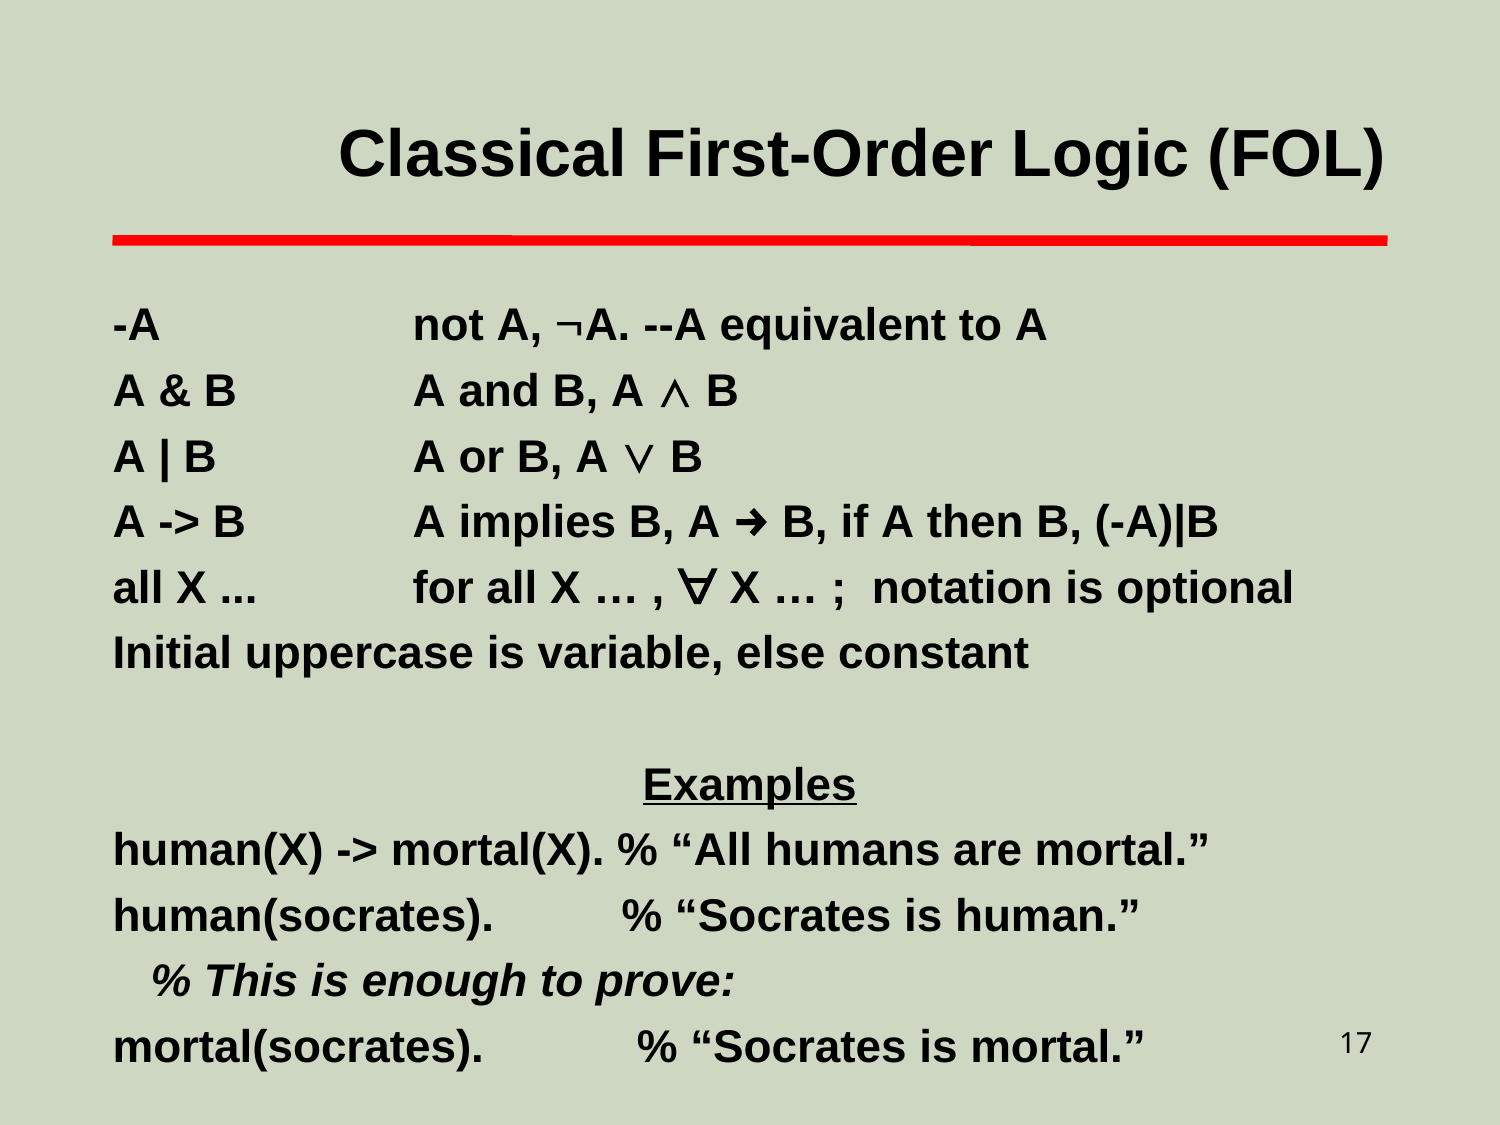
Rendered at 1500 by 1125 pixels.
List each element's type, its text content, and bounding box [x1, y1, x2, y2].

list -A not A, ¬A. --A equivalent to A A & B A and B, A ∧ B A | B A or B, A ∨ B A -> B A implies B, A → B, if A then B, (-A)|B all X ... for all X … , ∀ X … ; notation is optional Initial uppercase is variable, else constant Examples human(X) -> mortal(X). % “All humans are mortal.” human(socrates). % “Socrates is human.” % This is enough to prove: mortal(socrates). % “Socrates is mortal.” [112, 299, 1387, 1114]
title Classical First-Order Logic (FOL) [124, 85, 1387, 224]
